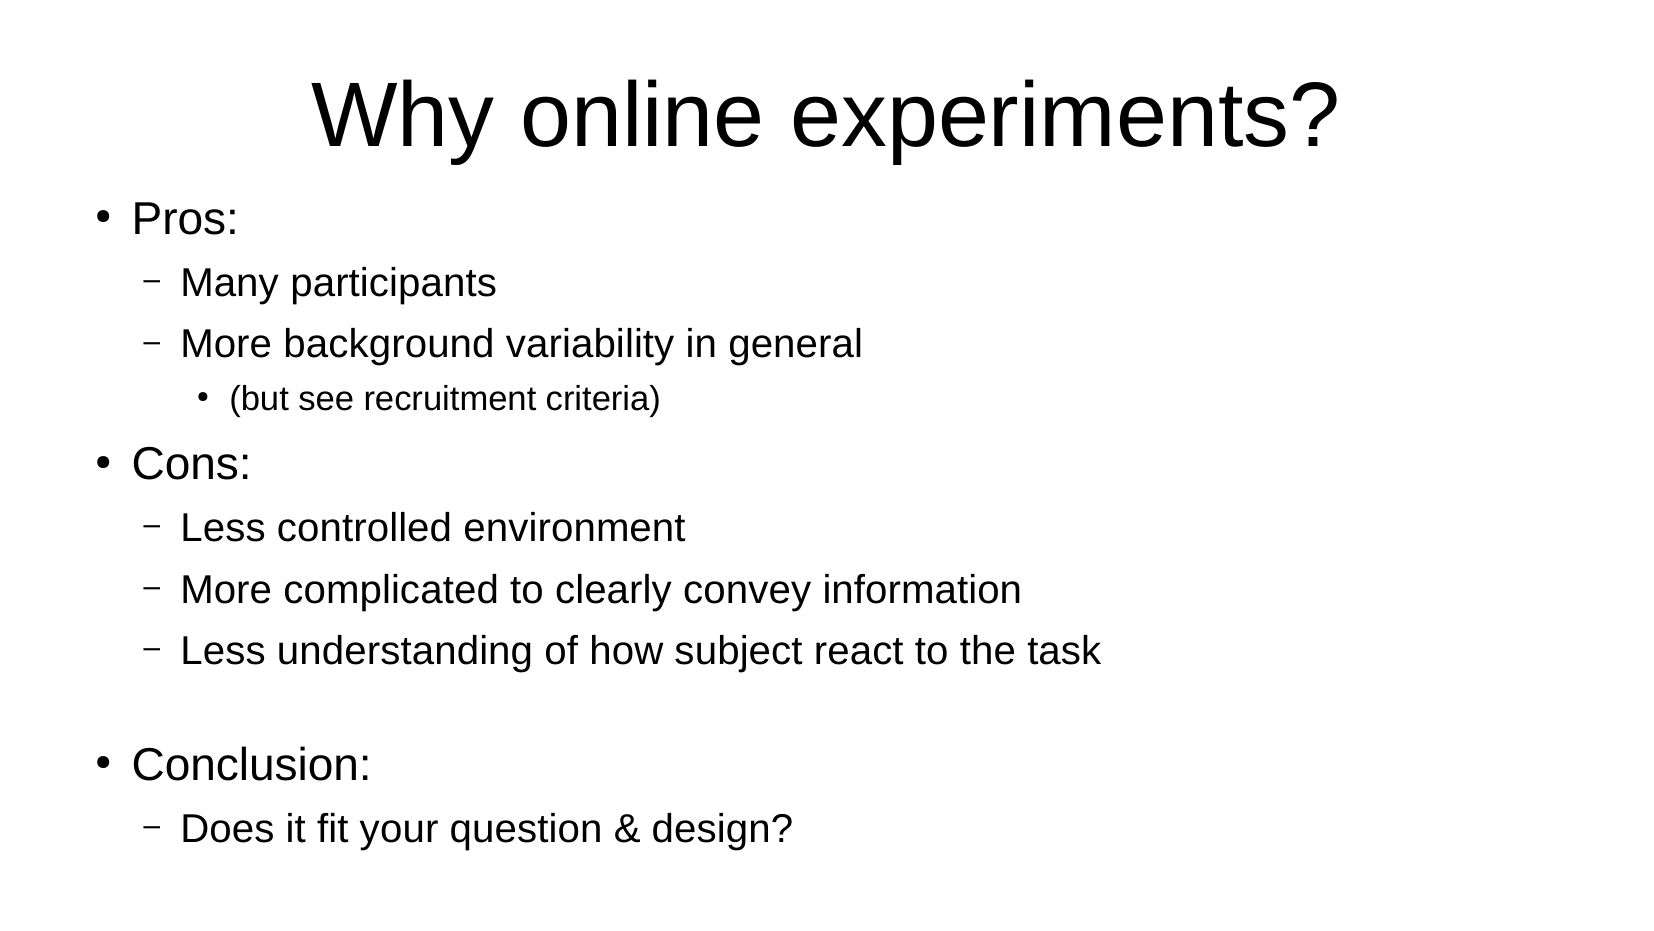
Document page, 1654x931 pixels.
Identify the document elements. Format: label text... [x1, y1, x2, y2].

title Why online experiments? [82, 37, 1571, 192]
list Pros: Many participants More background variability in general (but see recruitment criteria) Cons: Less controlled environment More complicated to clearly convey information Less understanding of how subject react to the task Conclusion: Does it fit your question & design? [82, 192, 1571, 857]
